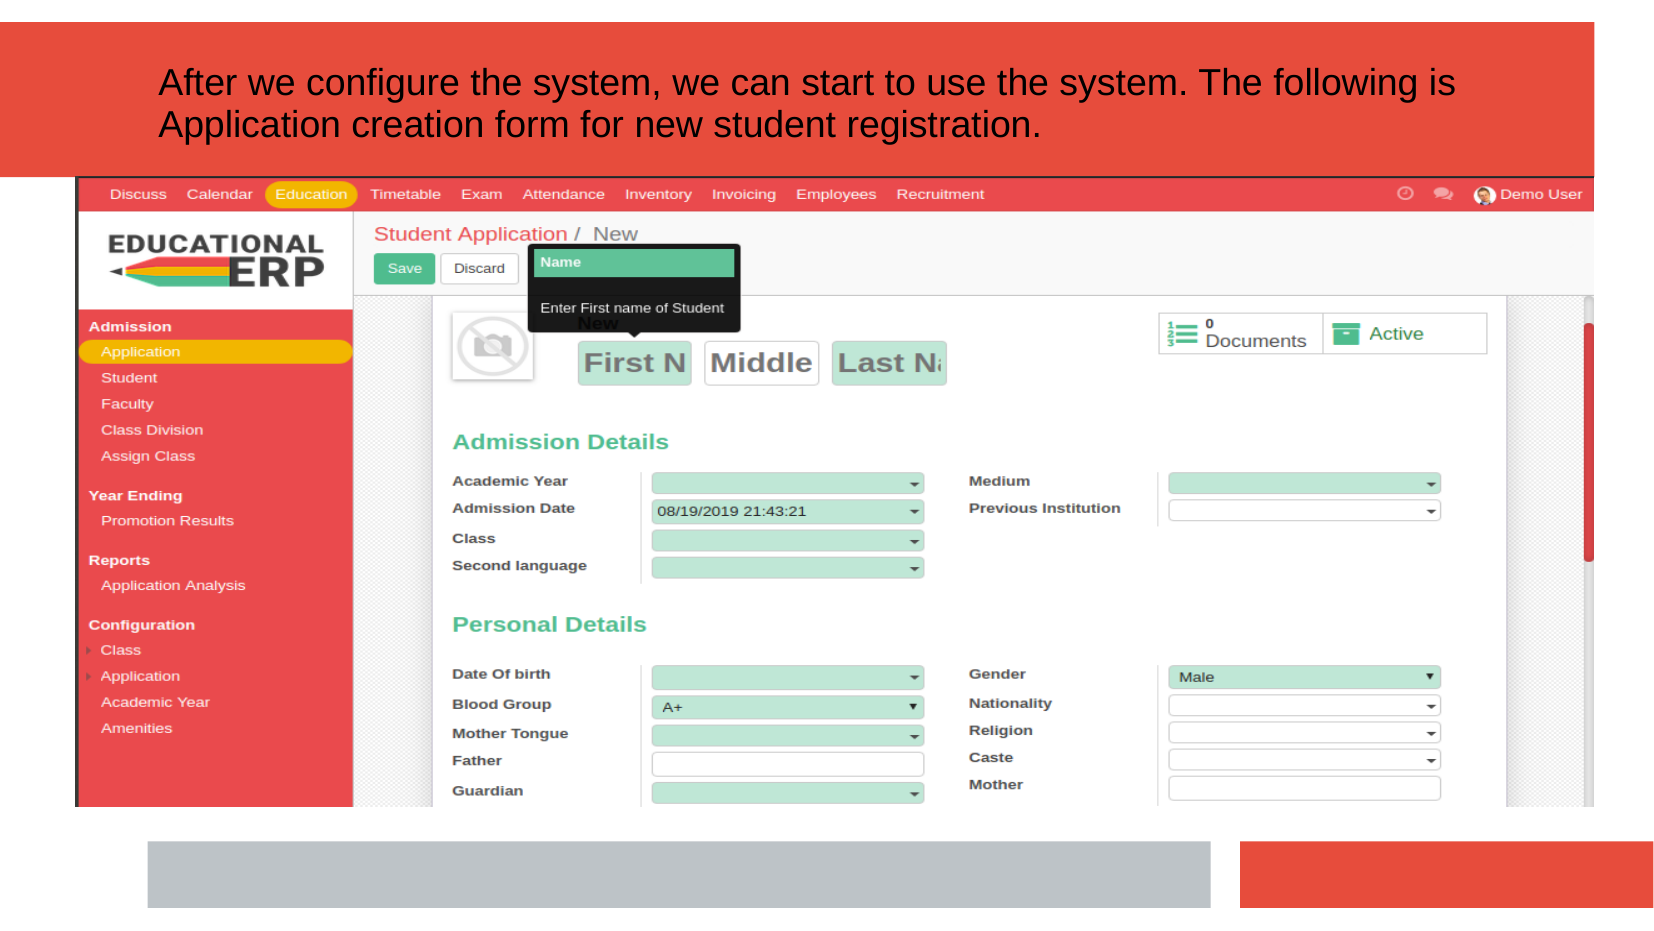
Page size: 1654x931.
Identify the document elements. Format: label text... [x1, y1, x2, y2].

picture [75, 176, 1594, 807]
text_box After we configure the system, we can start to use the system. The following is Application creation form for new student registration. [143, 53, 1483, 153]
